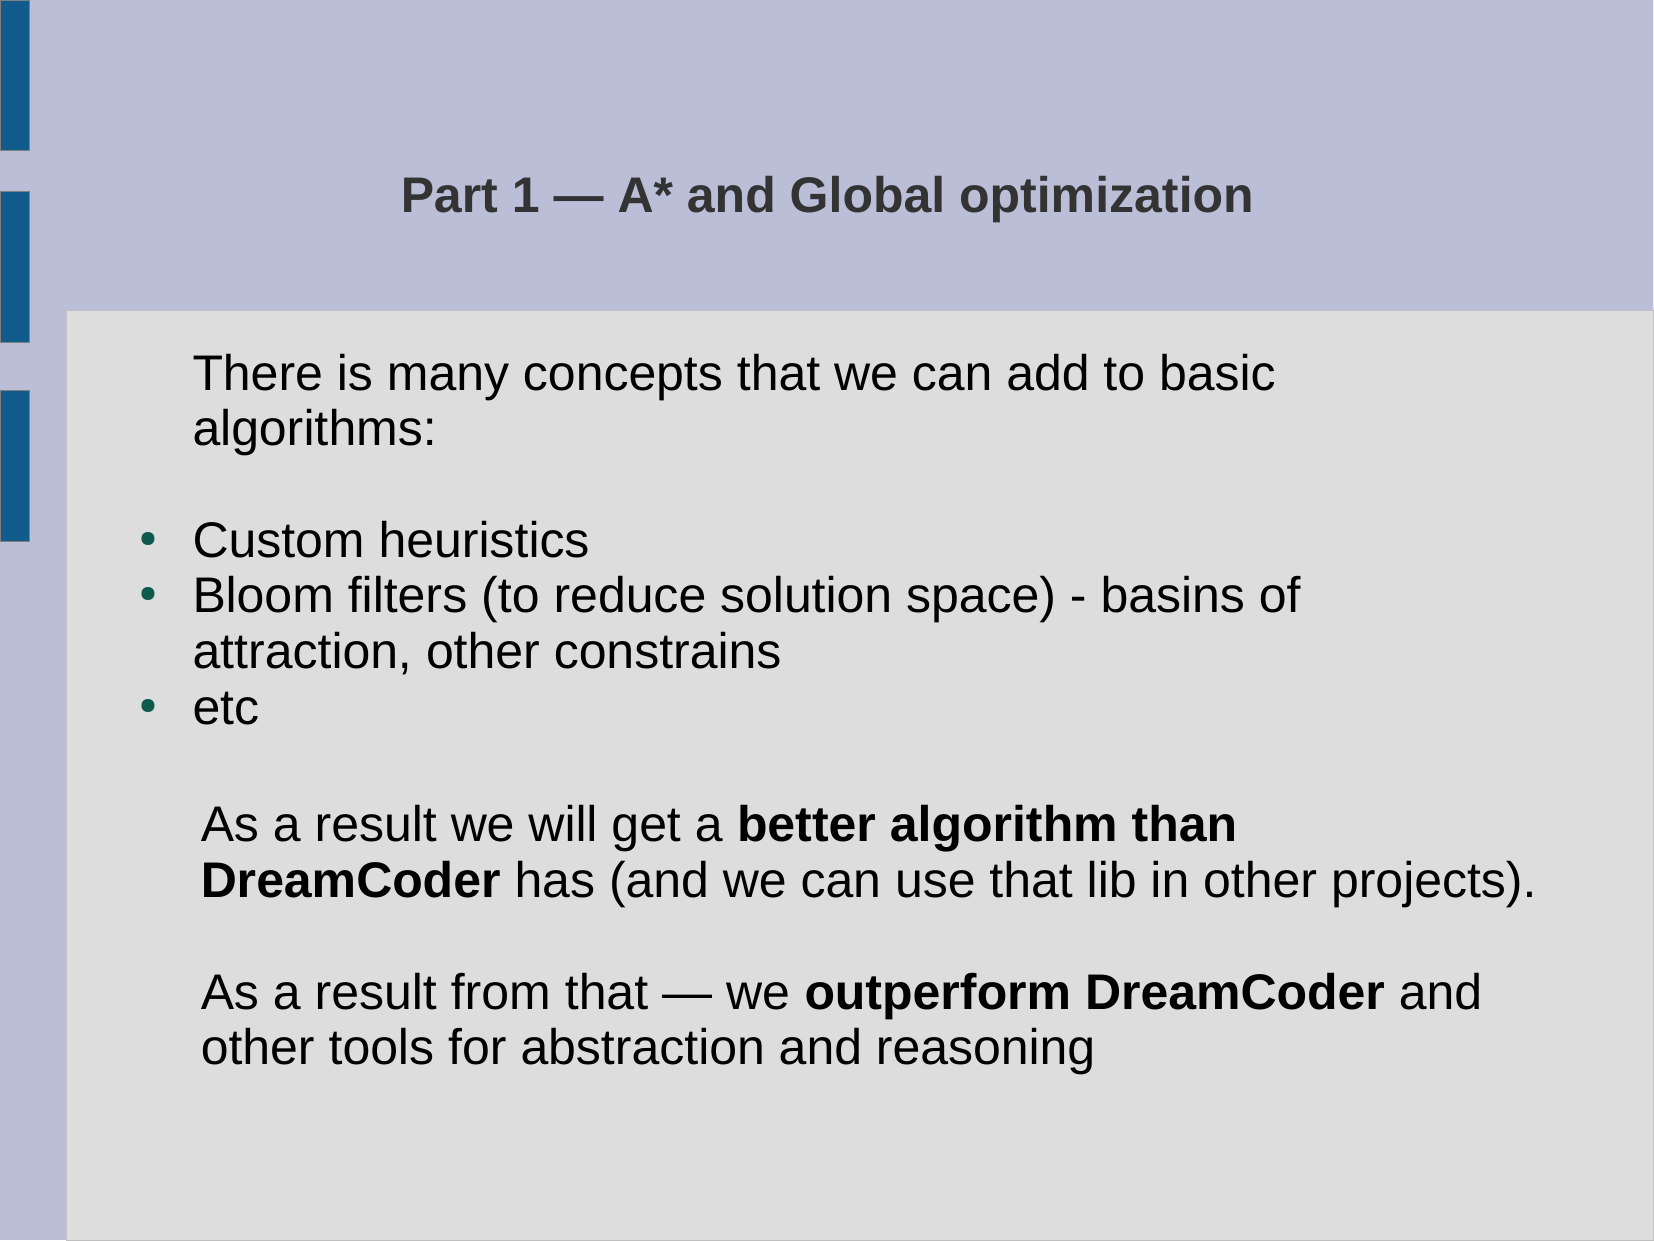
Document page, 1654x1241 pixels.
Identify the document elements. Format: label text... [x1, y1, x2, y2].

list There is many concepts that we can add to basic algorithms: Custom heuristics Bloom filters (to reduce solution space) - basins of attraction, other constrains etc [121, 344, 1534, 791]
list As a result we will get a better algorithm than DreamCoder has (and we can use that lib in other projects). As a result from that — we outperform DreamCoder and other tools for abstraction and reasoning [129, 796, 1543, 1170]
title Part 1 — A* and Global optimization [121, 91, 1534, 299]
